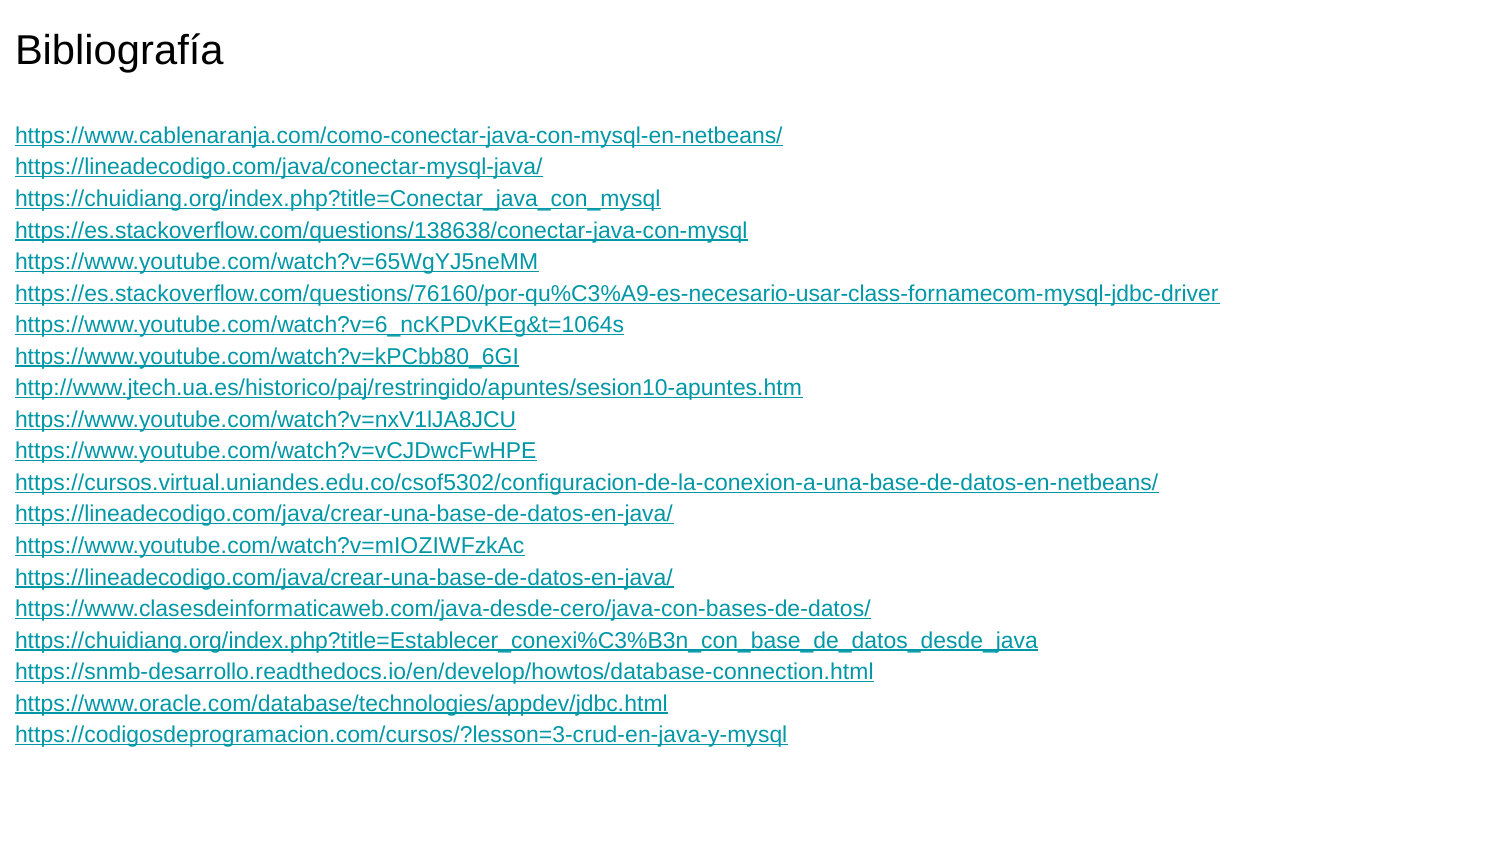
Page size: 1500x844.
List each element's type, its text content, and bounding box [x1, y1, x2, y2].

text_box Bibliografía https://www.cablenaranja.com/como-conectar-java-con-mysql-en-netbeans/ https://lineadecodigo.com/java/conectar-mysql-java/ https://chuidiang.org/index.php?title=Conectar_java_con_mysql https://es.stackoverflow.com/questions/138638/conectar-java-con-mysql https://www.youtube.com/watch?v=65WgYJ5neMM https://es.stackoverflow.com/questions/76160/por-qu%C3%A9-es-necesario-usar-class-fornamecom-mysql-jdbc-driver https://www.youtube.com/watch?v=6_ncKPDvKEg&t=1064s https://www.youtube.com/watch?v=kPCbb80_6GI http://www.jtech.ua.es/historico/paj/restringido/apuntes/sesion10-apuntes.htm https://www.youtube.com/watch?v=nxV1lJA8JCU https://www.youtube.com/watch?v=vCJDwcFwHPE https://cursos.virtual.uniandes.edu.co/csof5302/configuracion-de-la-conexion-a-una-base-de-datos-en-netbeans/ https://lineadecodigo.com/java/crear-una-base-de-datos-en-java/ https://www.youtube.com/watch?v=mIOZIWFzkAc https://lineadecodigo.com/java/crear-una-base-de-datos-en-java/ https://www.clasesdeinformaticaweb.com/java-desde-cero/java-con-bases-de-datos/ https://chuidiang.org/index.php?title=Establecer_conexi%C3%B3n_con_base_de_datos_desde_java https://snmb-desarrollo.readthedocs.io/en/develop/howtos/database-connection.html https://www.oracle.com/database/technologies/appdev/jdbc.html https://codigosdeprogramacion.com/cursos/?lesson=3-crud-en-java-y-mysql [0, 0, 1473, 763]
